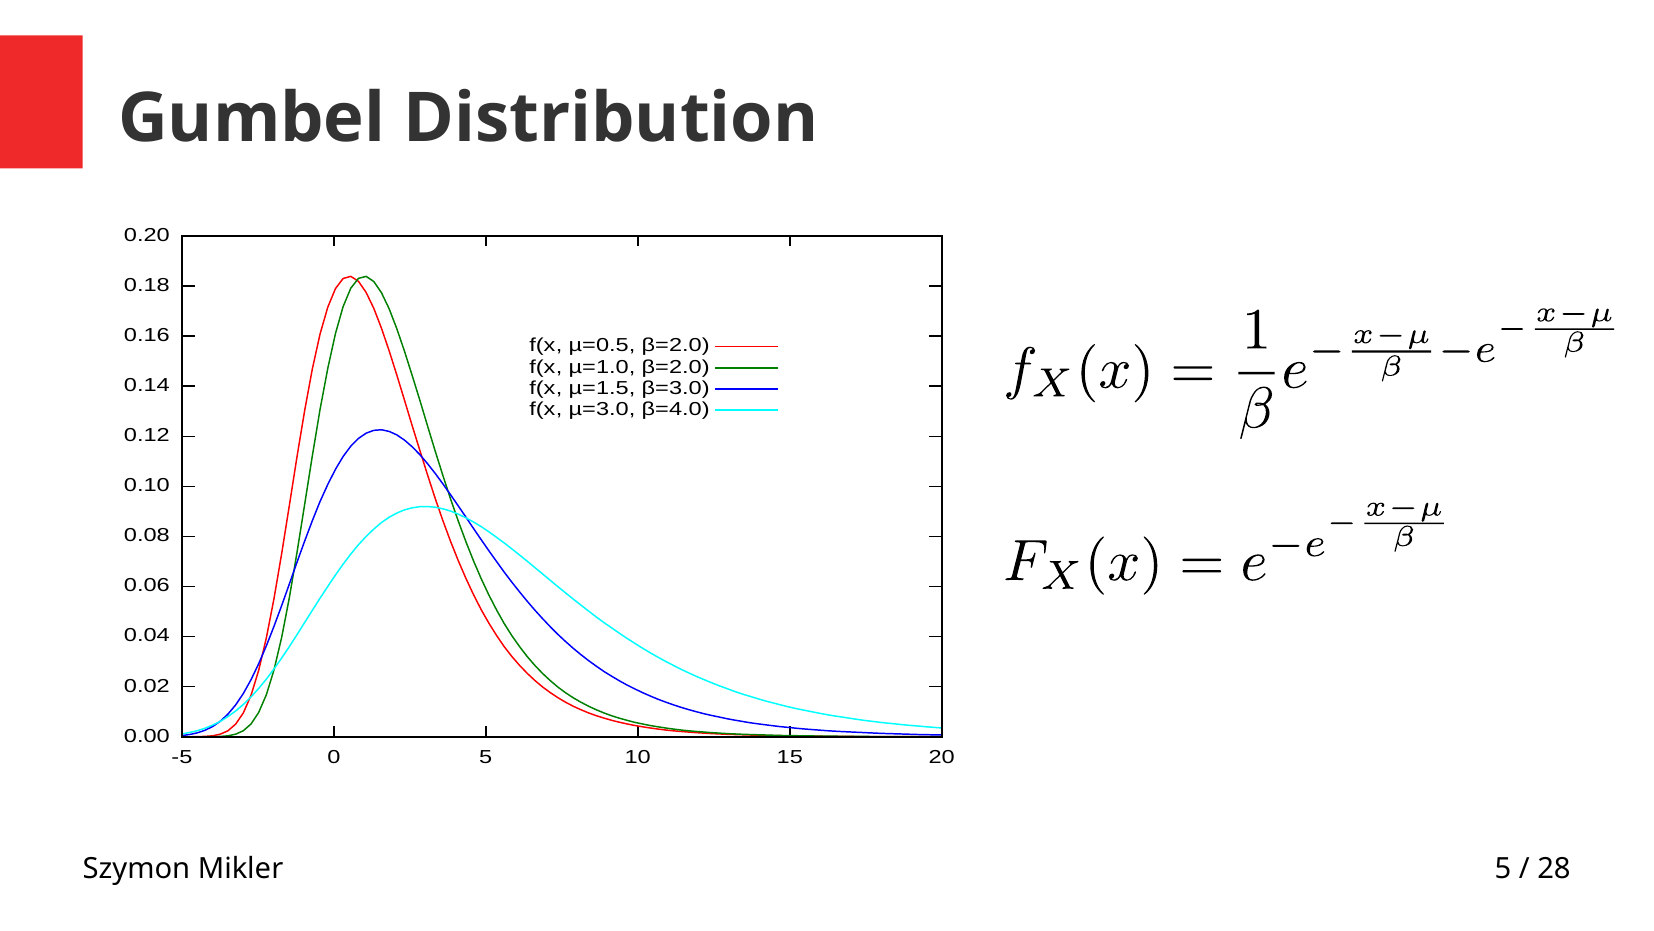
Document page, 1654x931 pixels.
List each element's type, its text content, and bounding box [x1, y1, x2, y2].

text_box [1002, 301, 1615, 439]
title Gumbel Distribution [118, 37, 1571, 193]
text_box [1002, 496, 1444, 595]
picture [94, 215, 981, 780]
